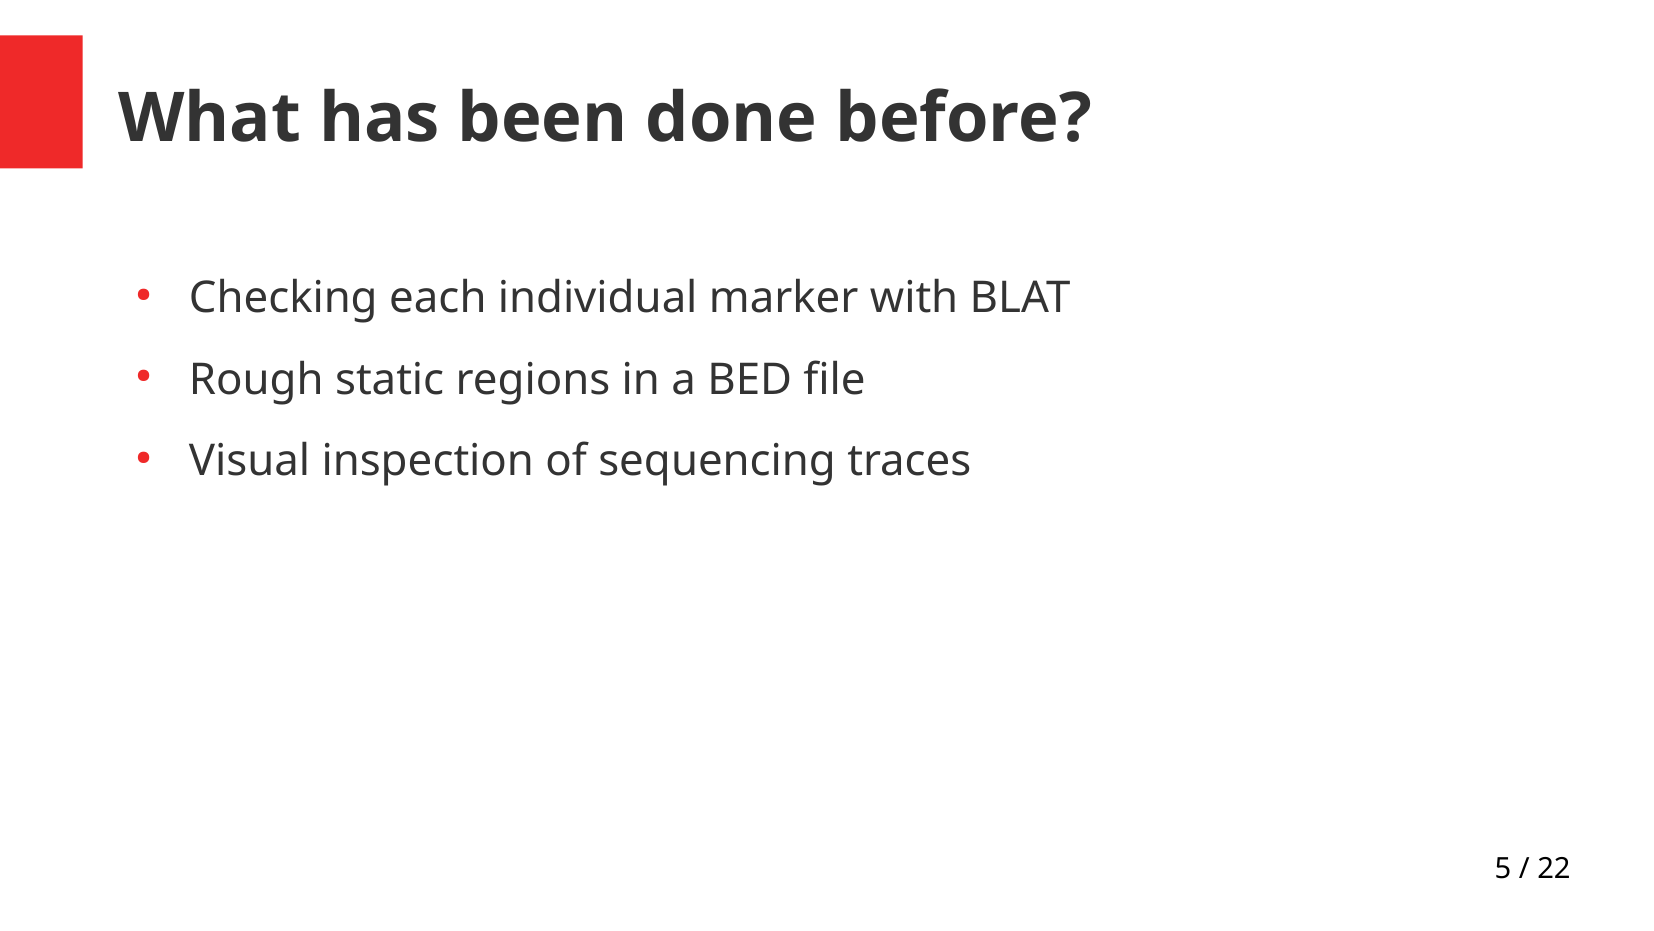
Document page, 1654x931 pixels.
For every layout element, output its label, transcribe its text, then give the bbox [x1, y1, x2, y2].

title What has been done before? [118, 37, 1571, 193]
list Checking each individual marker with BLAT Rough static regions in a BED file Visual inspection of sequencing traces [118, 265, 1536, 806]
